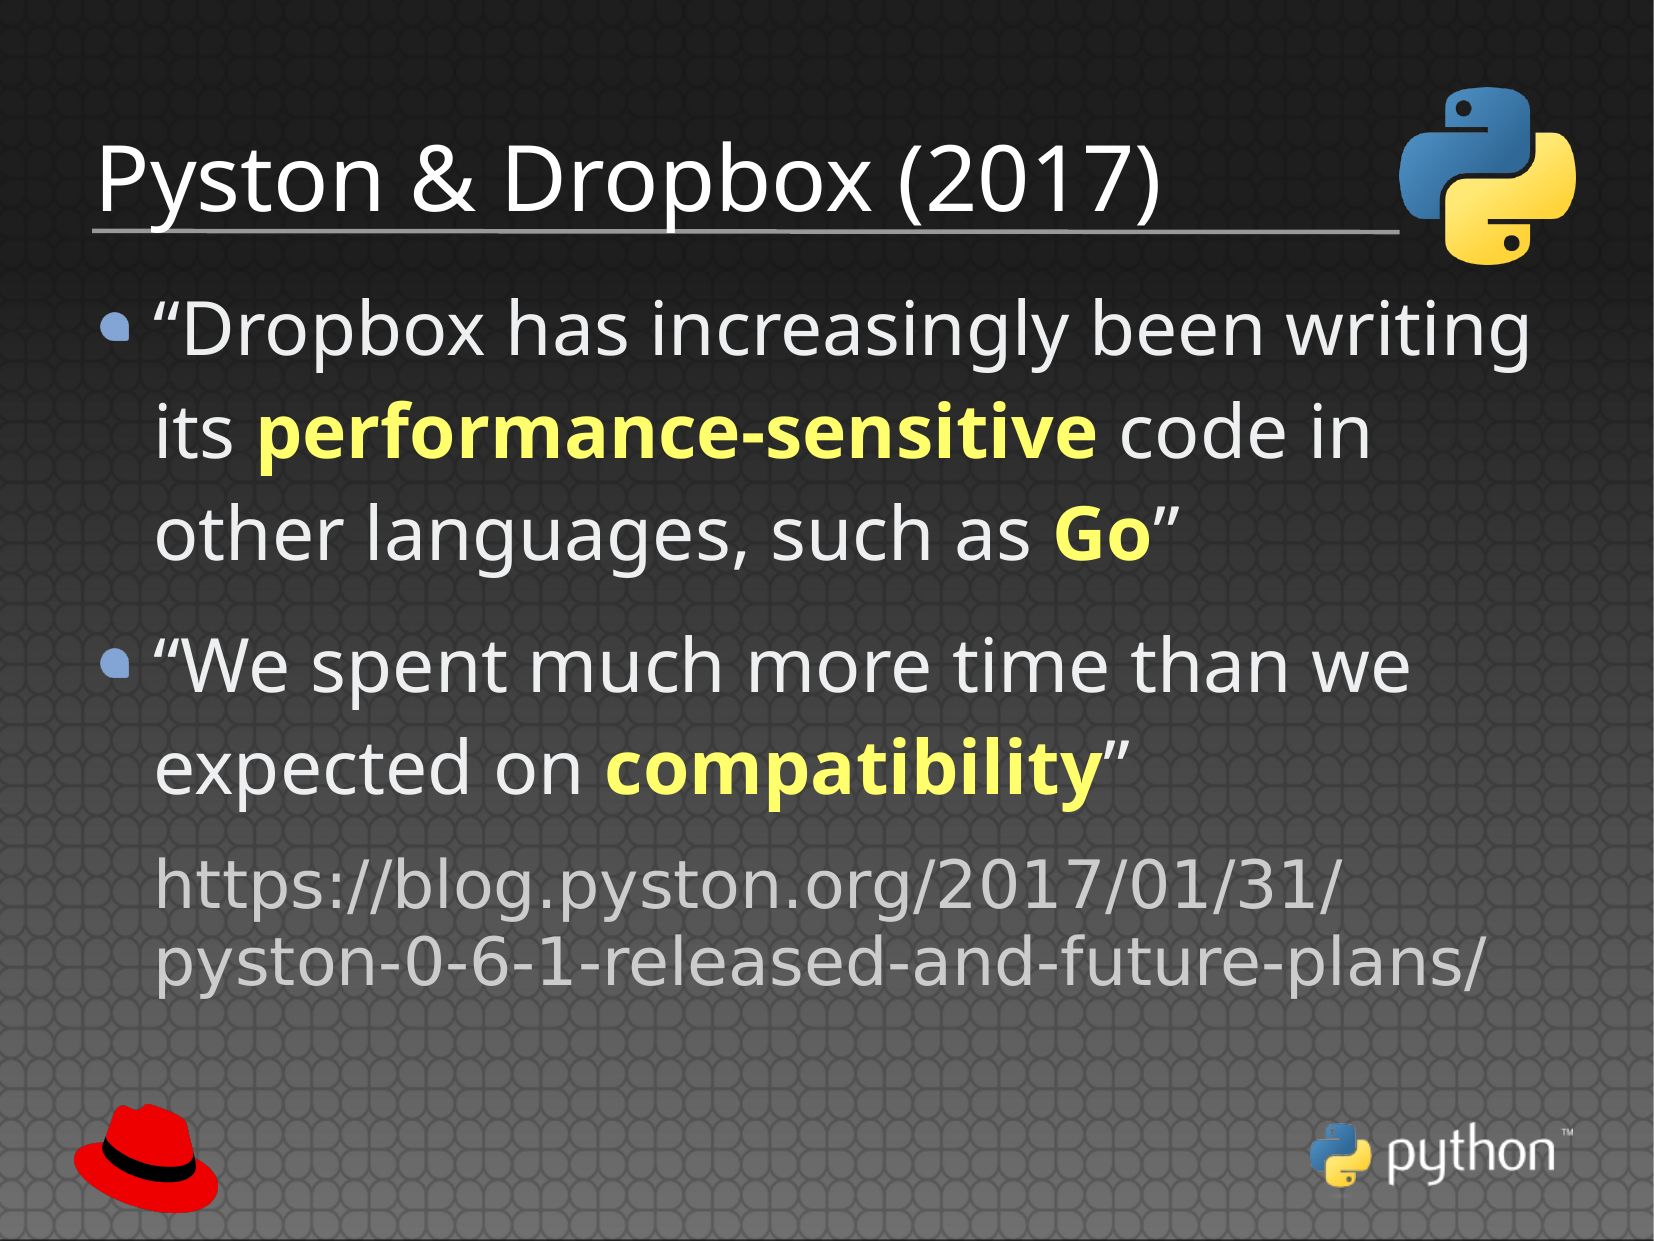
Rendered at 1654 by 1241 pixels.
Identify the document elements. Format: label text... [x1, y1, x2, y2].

picture [0, 0, 1654, 1241]
list “Dropbox has increasingly been writing its performance-sensitive code in other languages, such as Go” “We spent much more time than we expected on compatibility” https://blog.pyston.org/2017/01/31/pyston-0-6-1-released-and-future-plans/ [82, 275, 1571, 1016]
title Pyston & Dropbox (2017) [94, 100, 1426, 251]
